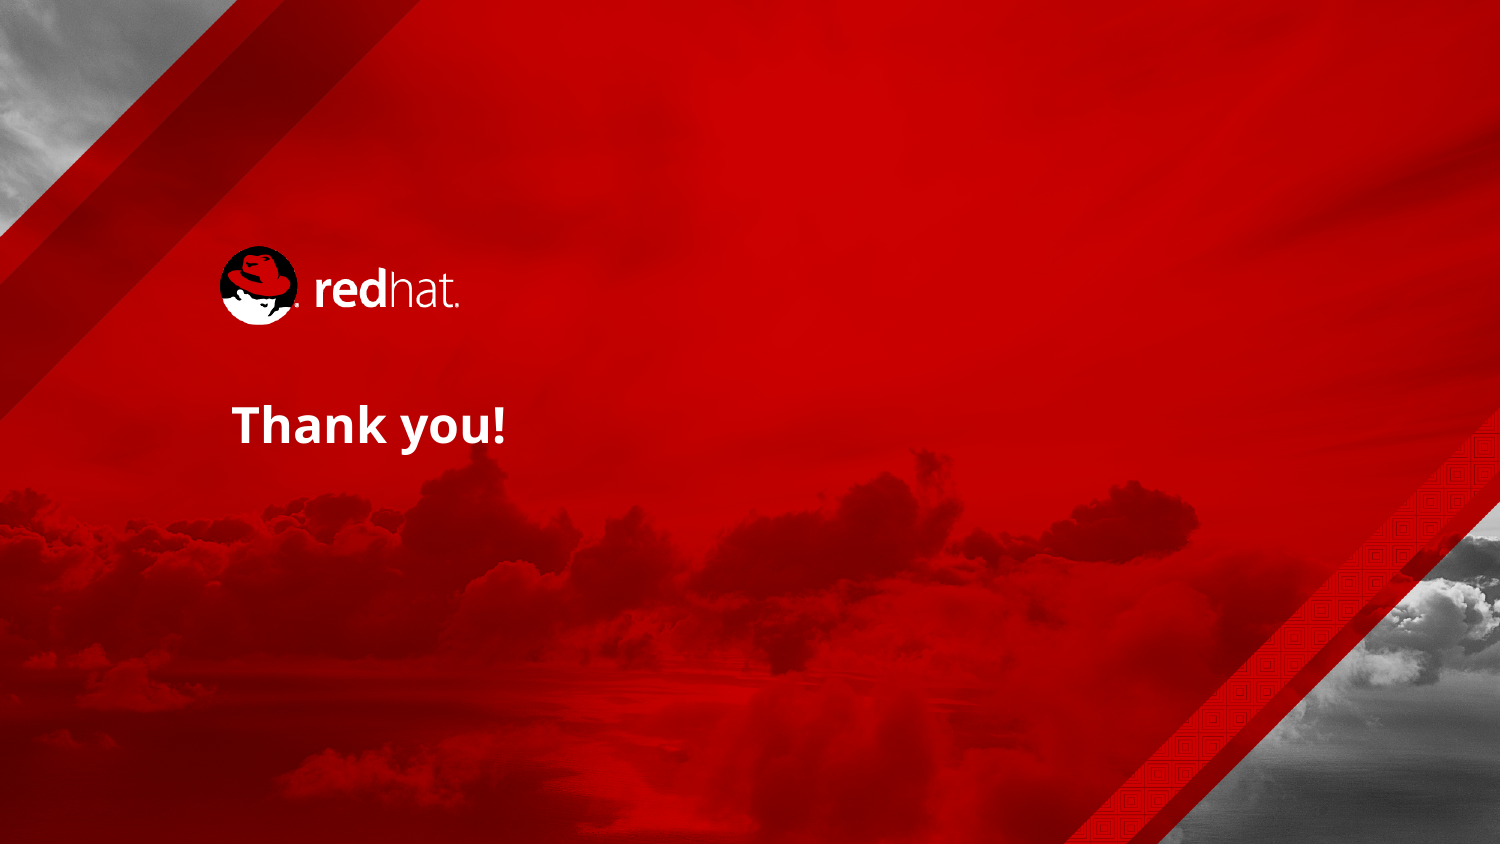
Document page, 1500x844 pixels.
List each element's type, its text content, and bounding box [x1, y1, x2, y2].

picture [0, 0, 1500, 844]
title Thank you! [216, 356, 1357, 469]
